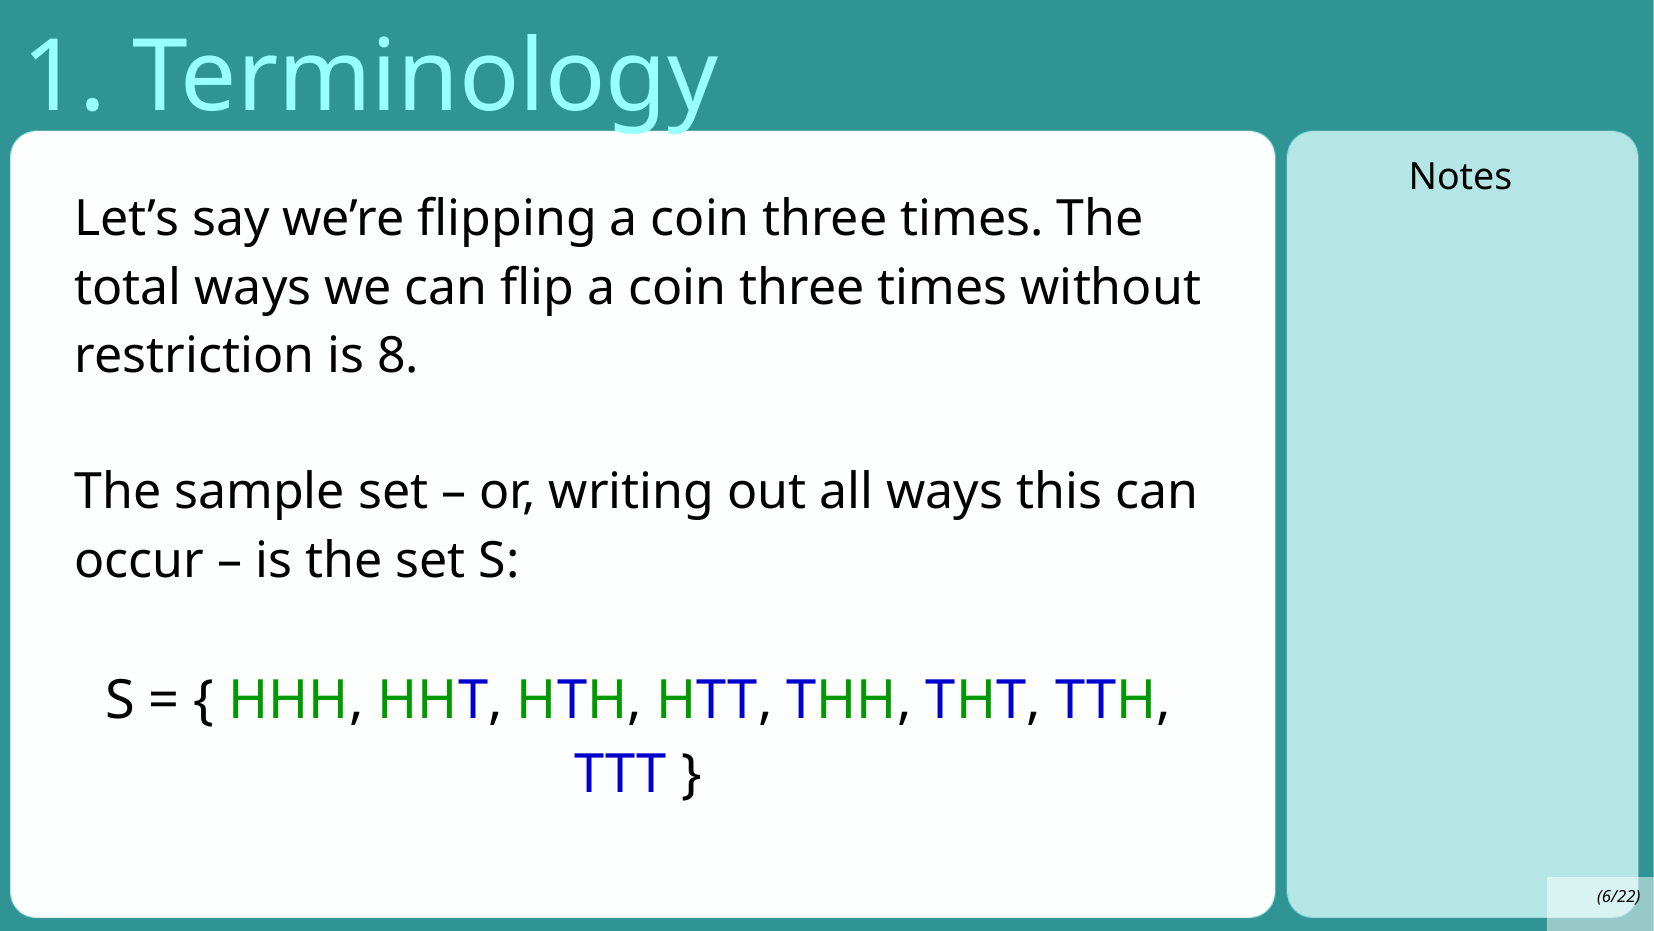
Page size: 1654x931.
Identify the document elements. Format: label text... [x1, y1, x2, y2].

text_box Notes [1290, 141, 1631, 661]
text_box (<number>/22) [1546, 877, 1654, 931]
text_box Let’s say we’re flipping a coin three times. The total ways we can flip a coin three times without restriction is 8. The sample set – or, writing out all ways this can occur – is the set S: S = { HHH, HHT, HTH, HTT, THH, THT, TTH, TTT } [74, 182, 1244, 761]
title 1. Terminology [22, 13, 1511, 130]
picture [0, 0, 1654, 931]
